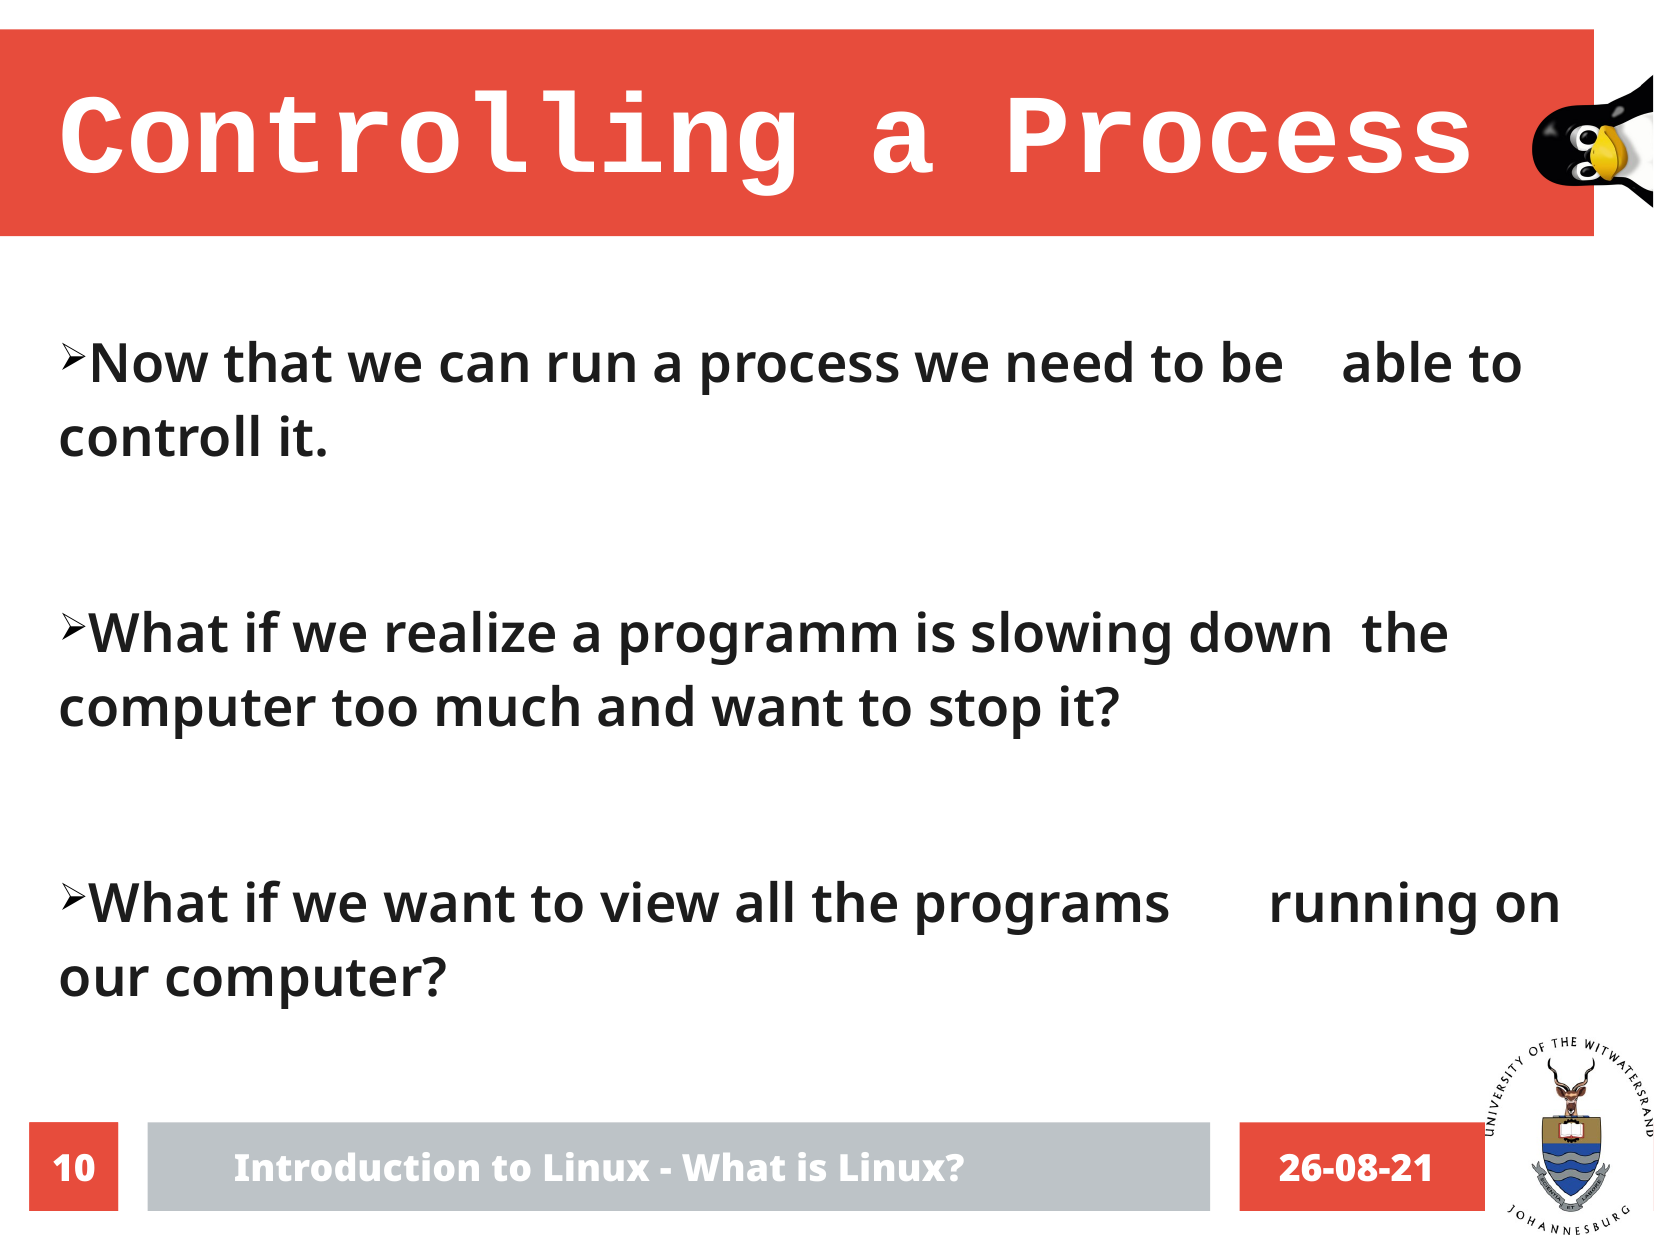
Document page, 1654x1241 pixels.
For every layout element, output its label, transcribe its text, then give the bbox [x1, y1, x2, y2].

list Now that we can run a process we need to be able to controll it. What if we realize a programm is slowing down the computer too much and want to stop it? What if we want to view all the programs running on our computer? [58, 324, 1565, 1093]
picture [1515, 24, 1654, 276]
picture [1485, 1037, 1654, 1235]
title Controlling a Process [58, 59, 1594, 207]
